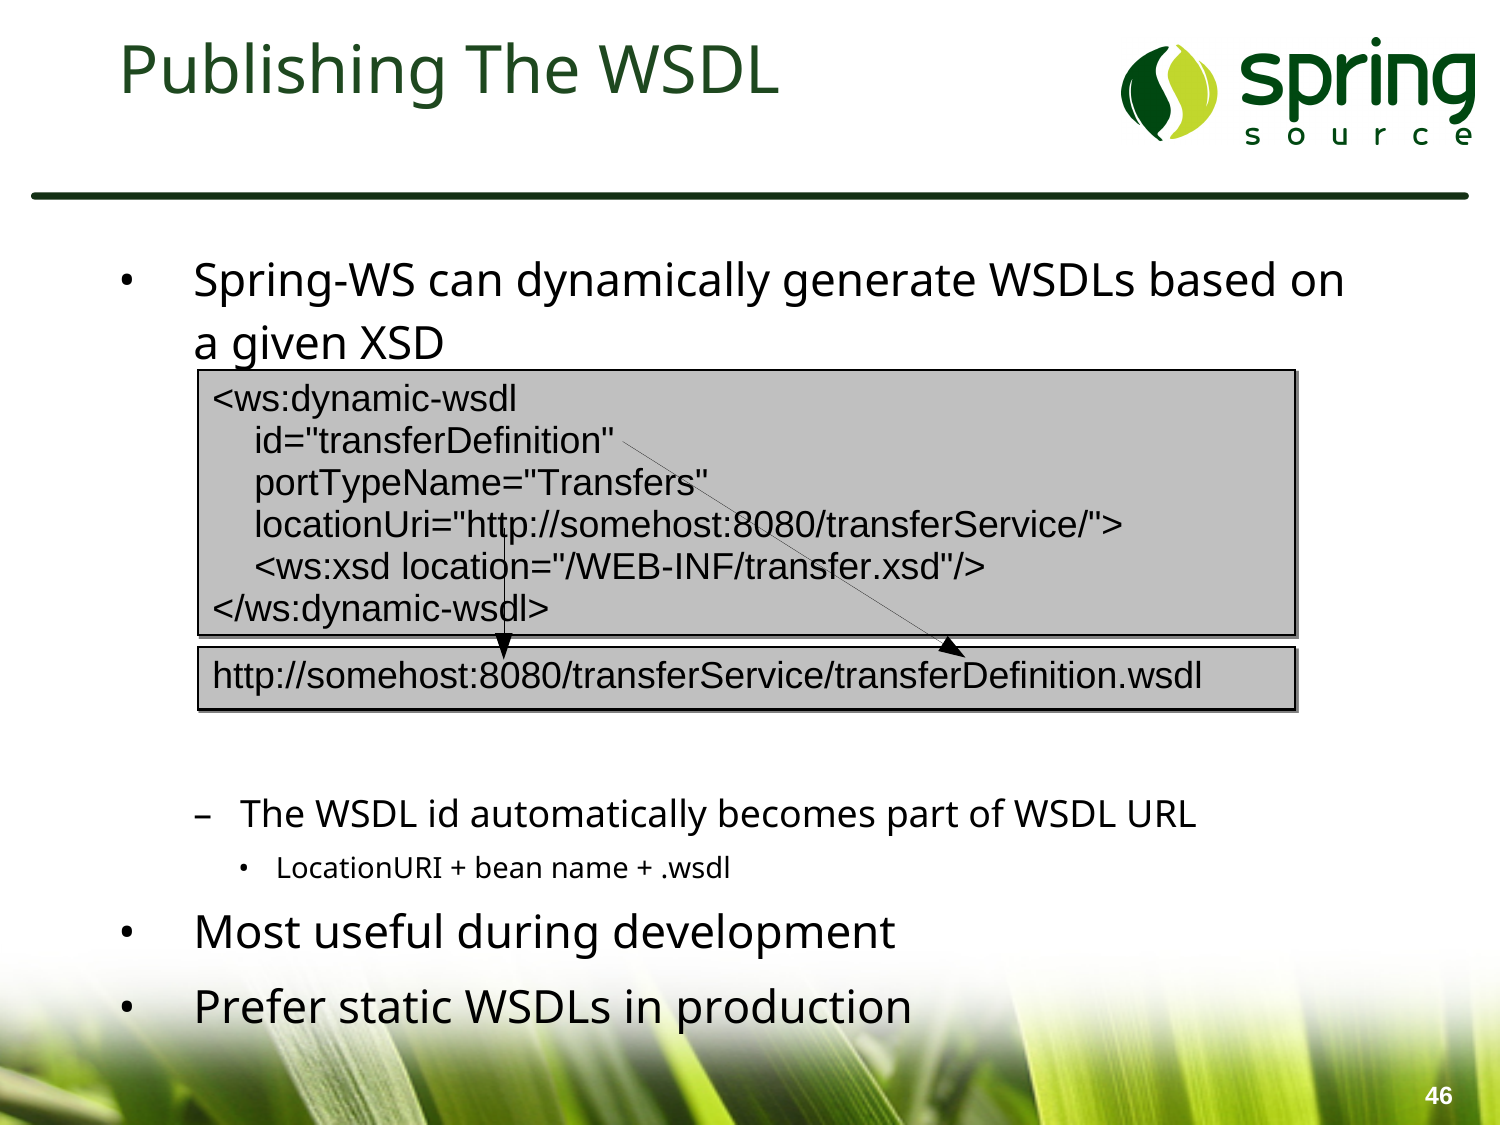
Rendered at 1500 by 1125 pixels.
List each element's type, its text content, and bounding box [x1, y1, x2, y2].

text_box <ws:dynamic-wsdl id="transferDefinition" portTypeName="Transfers" locationUri="http://somehost:8080/transferService/"> <ws:xsd location="/WEB-INF/transfer.xsd"/> </ws:dynamic-wsdl> [197, 369, 1296, 636]
list Spring-WS can dynamically generate WSDLs based on a given XSD The WSDL id automatically becomes part of WSDL URL LocationURI + bean name + .wsdl Most useful during development Prefer static WSDLs in production [103, 239, 1395, 970]
title Publishing The WSDL [103, 14, 1136, 178]
picture [1136, 37, 1475, 145]
text_box http://somehost:8080/transferService/transferDefinition.wsdl [197, 647, 1296, 710]
picture [0, 944, 1500, 1125]
